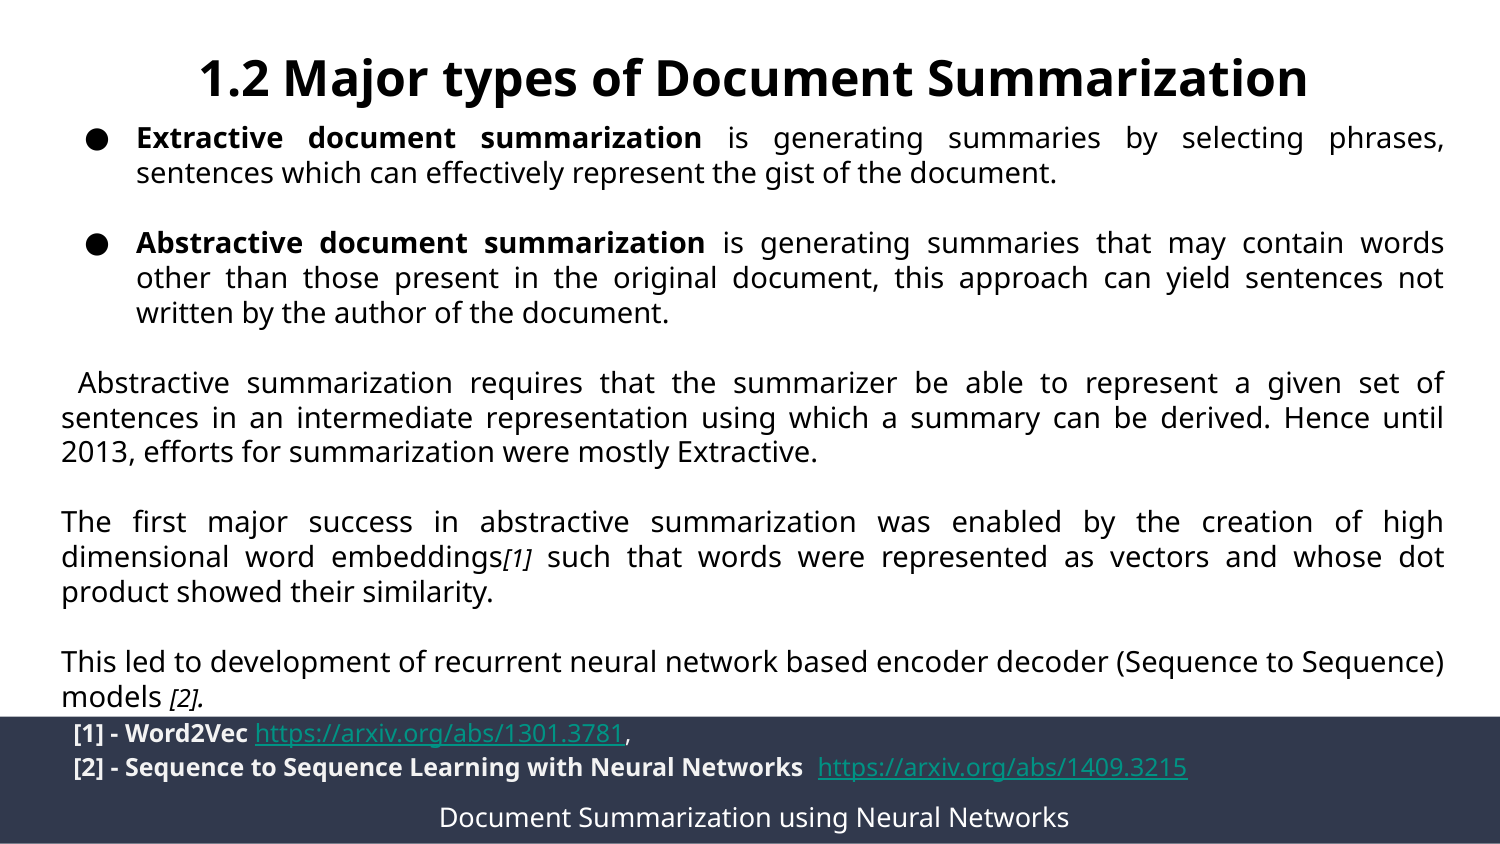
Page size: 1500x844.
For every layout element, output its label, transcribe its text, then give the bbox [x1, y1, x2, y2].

text_box Extractive document summarization is generating summaries by selecting phrases, sentences which can effectively represent the gist of the document. Abstractive document summarization is generating summaries that may contain words other than those present in the original document, this approach can yield sentences not written by the author of the document. Abstractive summarization requires that the summarizer be able to represent a given set of sentences in an intermediate representation using which a summary can be derived. Hence until 2013, efforts for summarization were mostly Extractive. The first major success in abstractive summarization was enabled by the creation of high dimensional word embeddings[1] such that words were represented as vectors and whose dot product showed their similarity. This led to development of recurrent neural network based encoder decoder (Sequence to Sequence) models [2]. [46, 104, 1461, 703]
text_box [1] - Word2Vec https://arxiv.org/abs/1301.3781, [2] - Sequence to Sequence Learning with Neural Networks https://arxiv.org/abs/1409.3215 [58, 702, 1461, 773]
list Document Summarization using Neural Networks [39, 789, 1469, 844]
text_box 1.2 Major types of Document Summarization [46, 31, 1463, 122]
